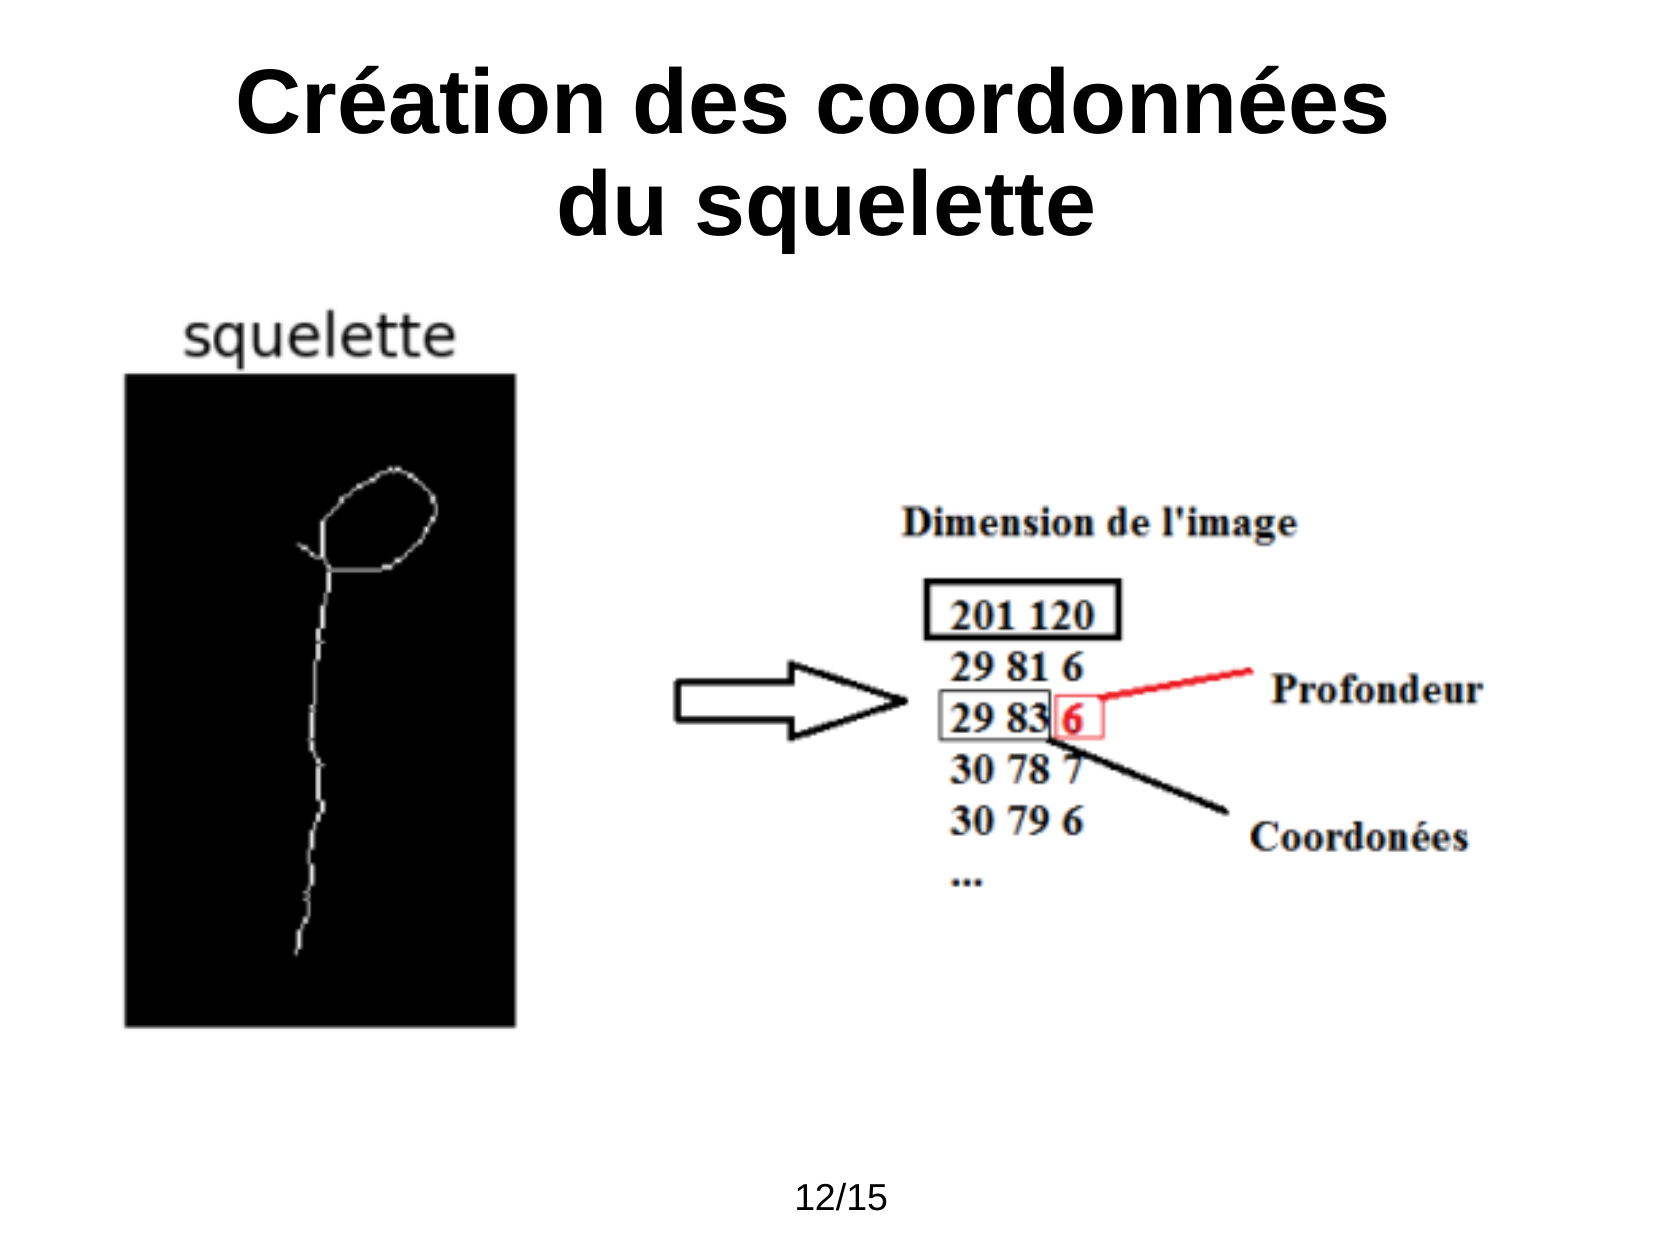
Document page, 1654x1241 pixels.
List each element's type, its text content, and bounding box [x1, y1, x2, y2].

text_box 12/15 [779, 1169, 903, 1227]
title Création des coordonnées du squelette [82, 49, 1571, 257]
picture [566, 336, 1646, 1052]
picture [82, 288, 556, 1052]
